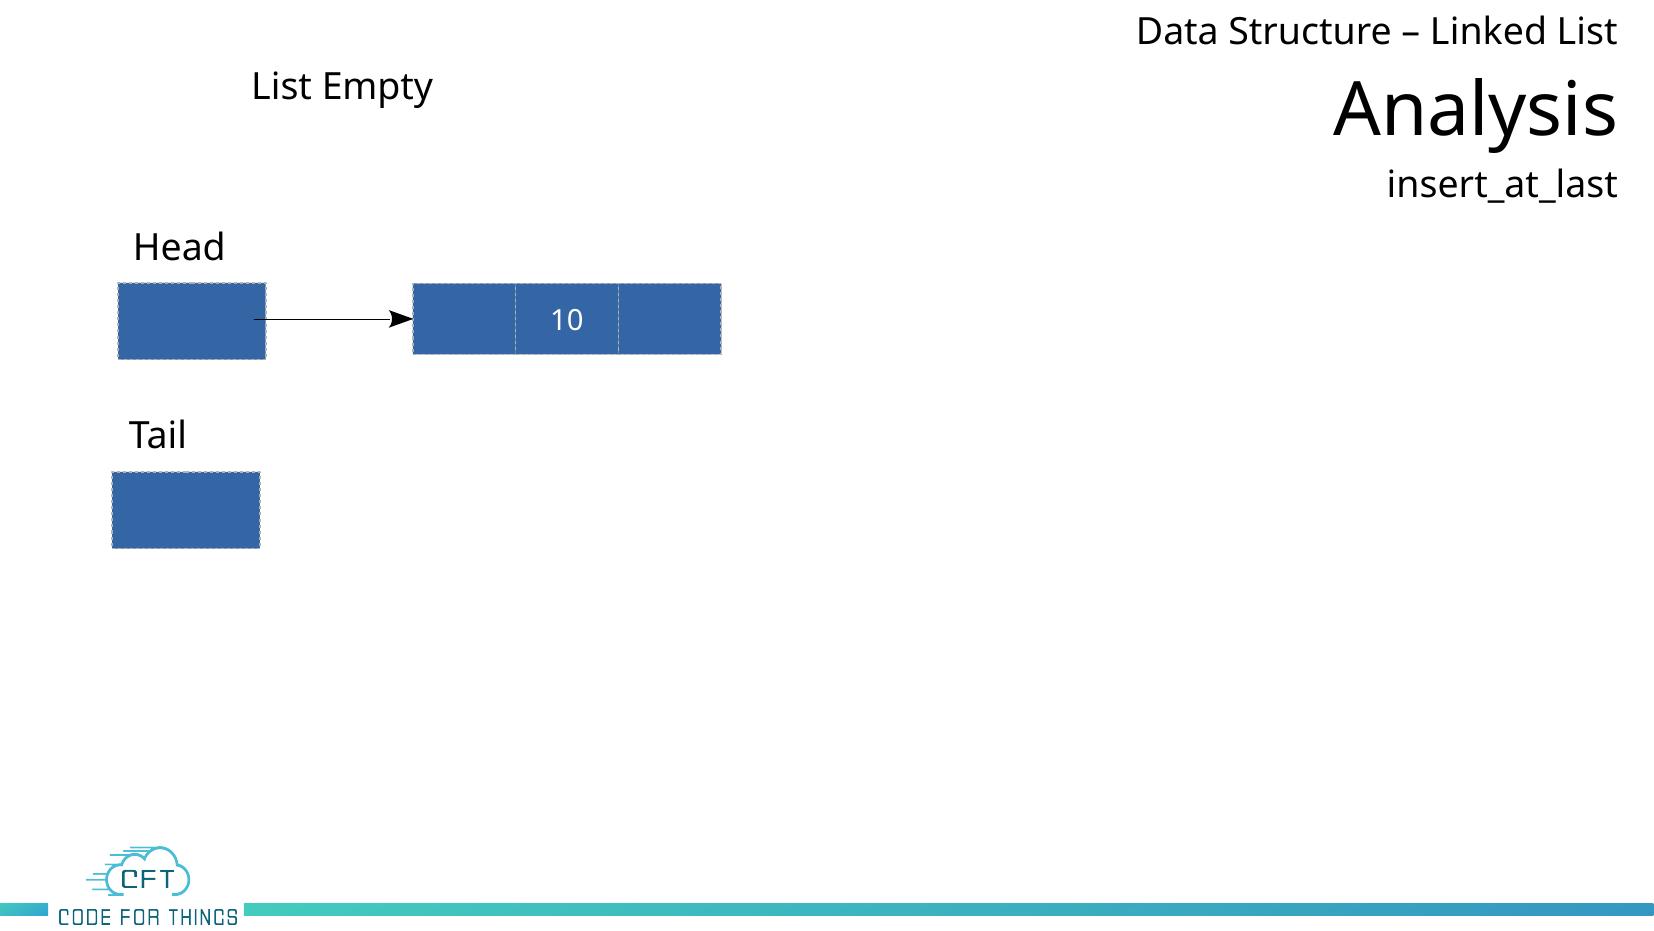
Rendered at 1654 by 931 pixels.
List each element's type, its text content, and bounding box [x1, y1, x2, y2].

picture [59, 846, 237, 925]
text_box 10 [516, 283, 618, 355]
text_box [118, 293, 266, 360]
title Data Structure – Linked List Analysis insert_at_last [1099, 0, 1619, 216]
text_box [618, 283, 722, 355]
text_box List Empty [236, 52, 507, 119]
text_box Head [118, 212, 285, 293]
text_box Tail [114, 401, 237, 468]
text_box [112, 471, 260, 549]
text_box [412, 283, 516, 355]
